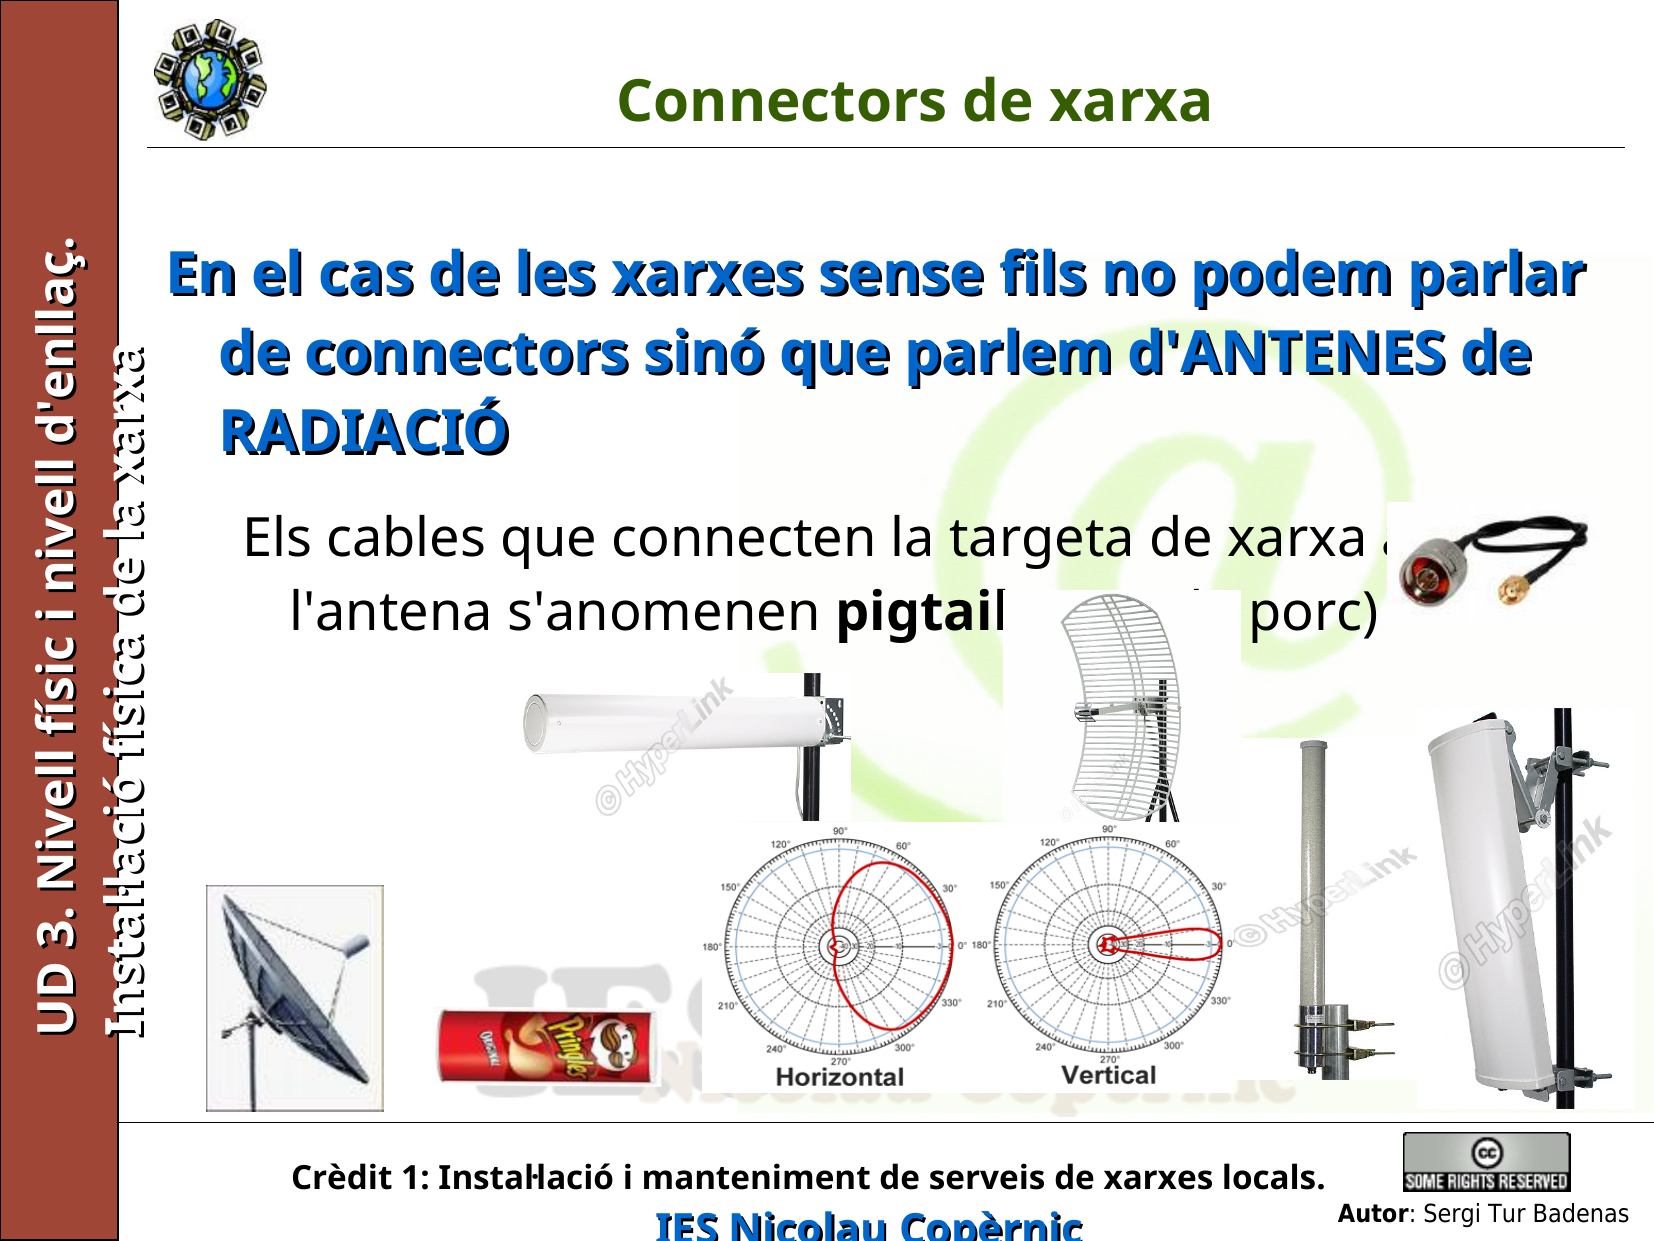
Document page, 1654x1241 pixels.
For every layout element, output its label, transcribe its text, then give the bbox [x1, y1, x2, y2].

list En el cas de les xarxes sense fils no podem parlar de connectors sinó que parlem d'ANTENES de RADIACIÓ Els cables que connecten la targeta de xarxa amb l'antena s'anomenen pigtails (cua de porc) [147, 231, 1636, 1066]
picture [154, 19, 268, 142]
title Connectors de xarxa [171, 56, 1654, 141]
picture [519, 673, 851, 821]
picture [1403, 1132, 1571, 1192]
picture [1387, 502, 1599, 621]
picture [432, 252, 1654, 1117]
picture [206, 885, 384, 1112]
